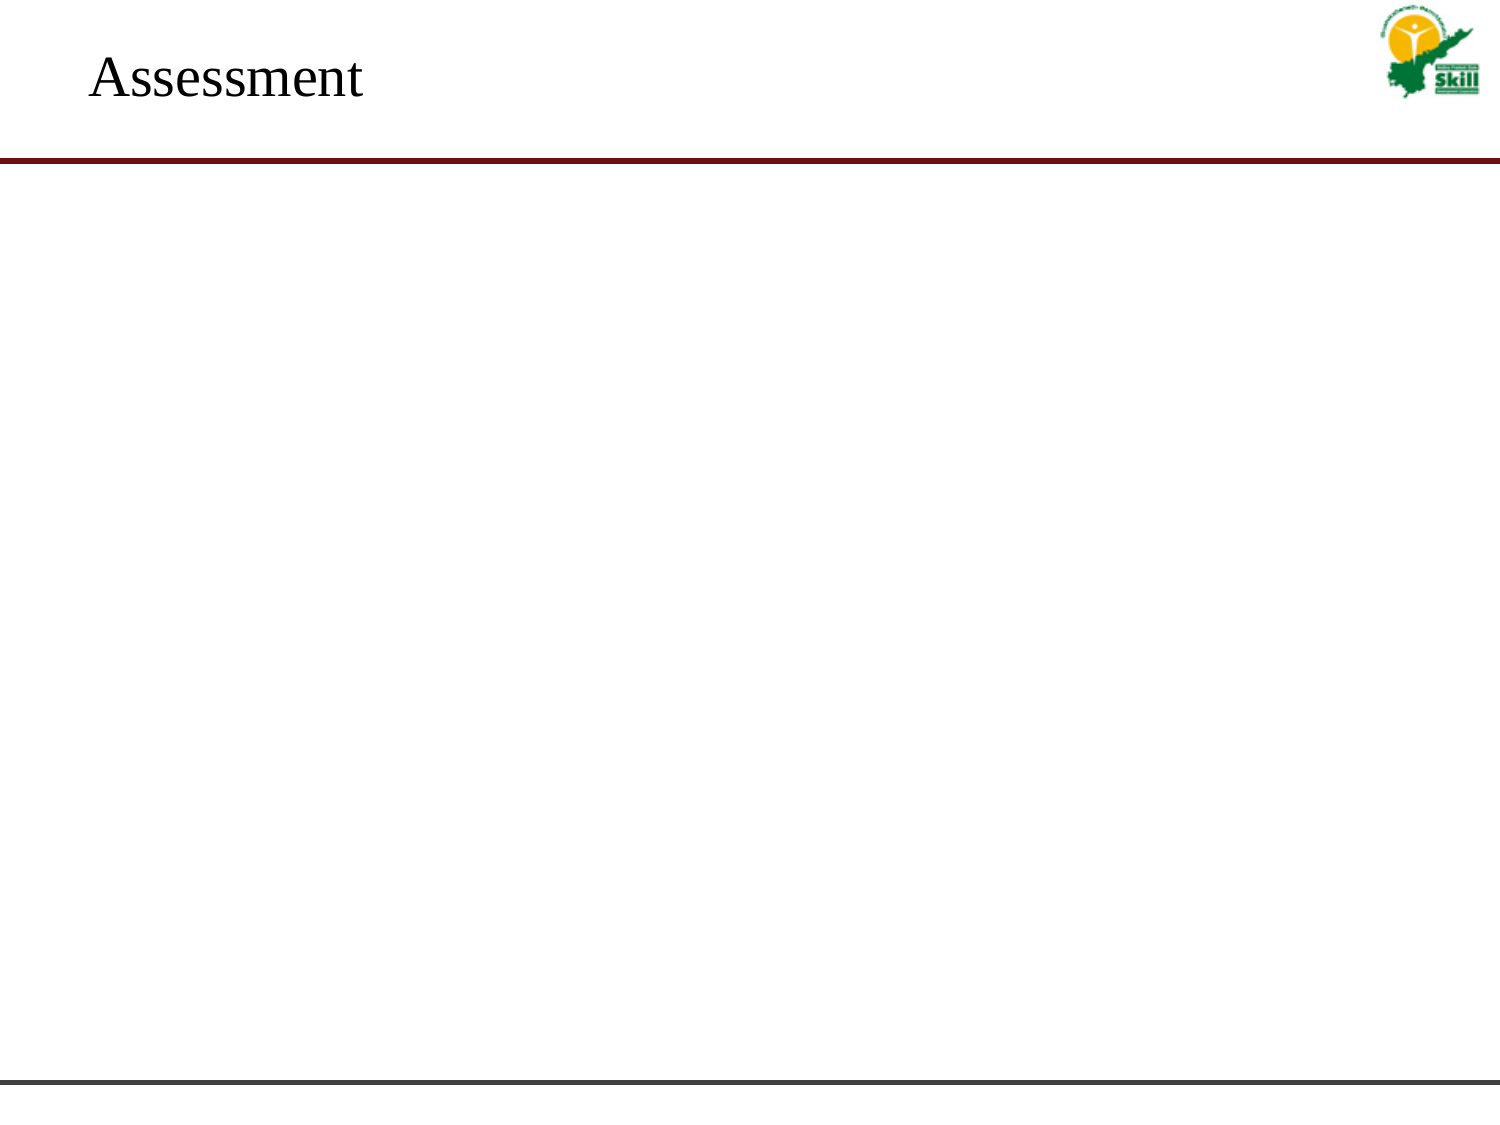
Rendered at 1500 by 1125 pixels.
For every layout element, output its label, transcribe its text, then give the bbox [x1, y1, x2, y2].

picture [1376, 0, 1483, 110]
title Assessment [73, 30, 1424, 173]
